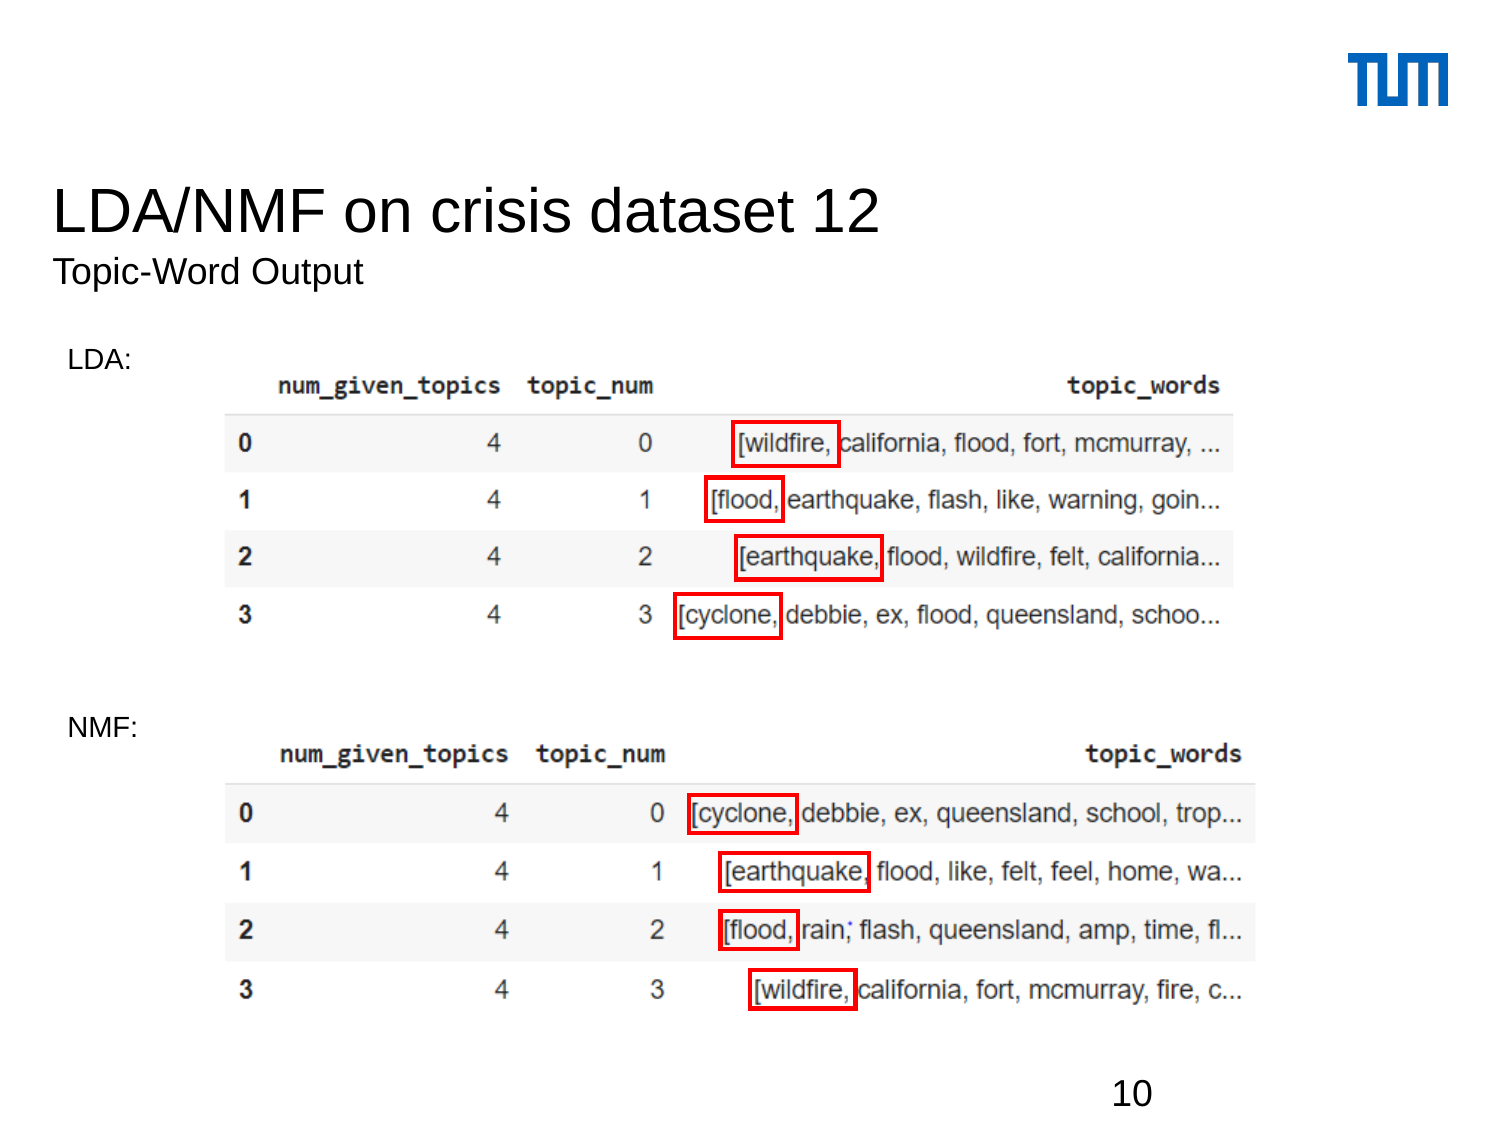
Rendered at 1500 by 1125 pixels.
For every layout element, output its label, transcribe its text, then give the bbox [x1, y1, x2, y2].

picture [212, 725, 1272, 1032]
text_box <number> [1111, 1061, 1448, 1122]
picture [212, 356, 1245, 650]
text_box LDA: [52, 333, 148, 384]
text_box NMF: [52, 701, 155, 752]
text_box LDA/NMF on crisis dataset 12 Topic-Word Output [52, 165, 1449, 233]
picture [1348, 53, 1448, 106]
